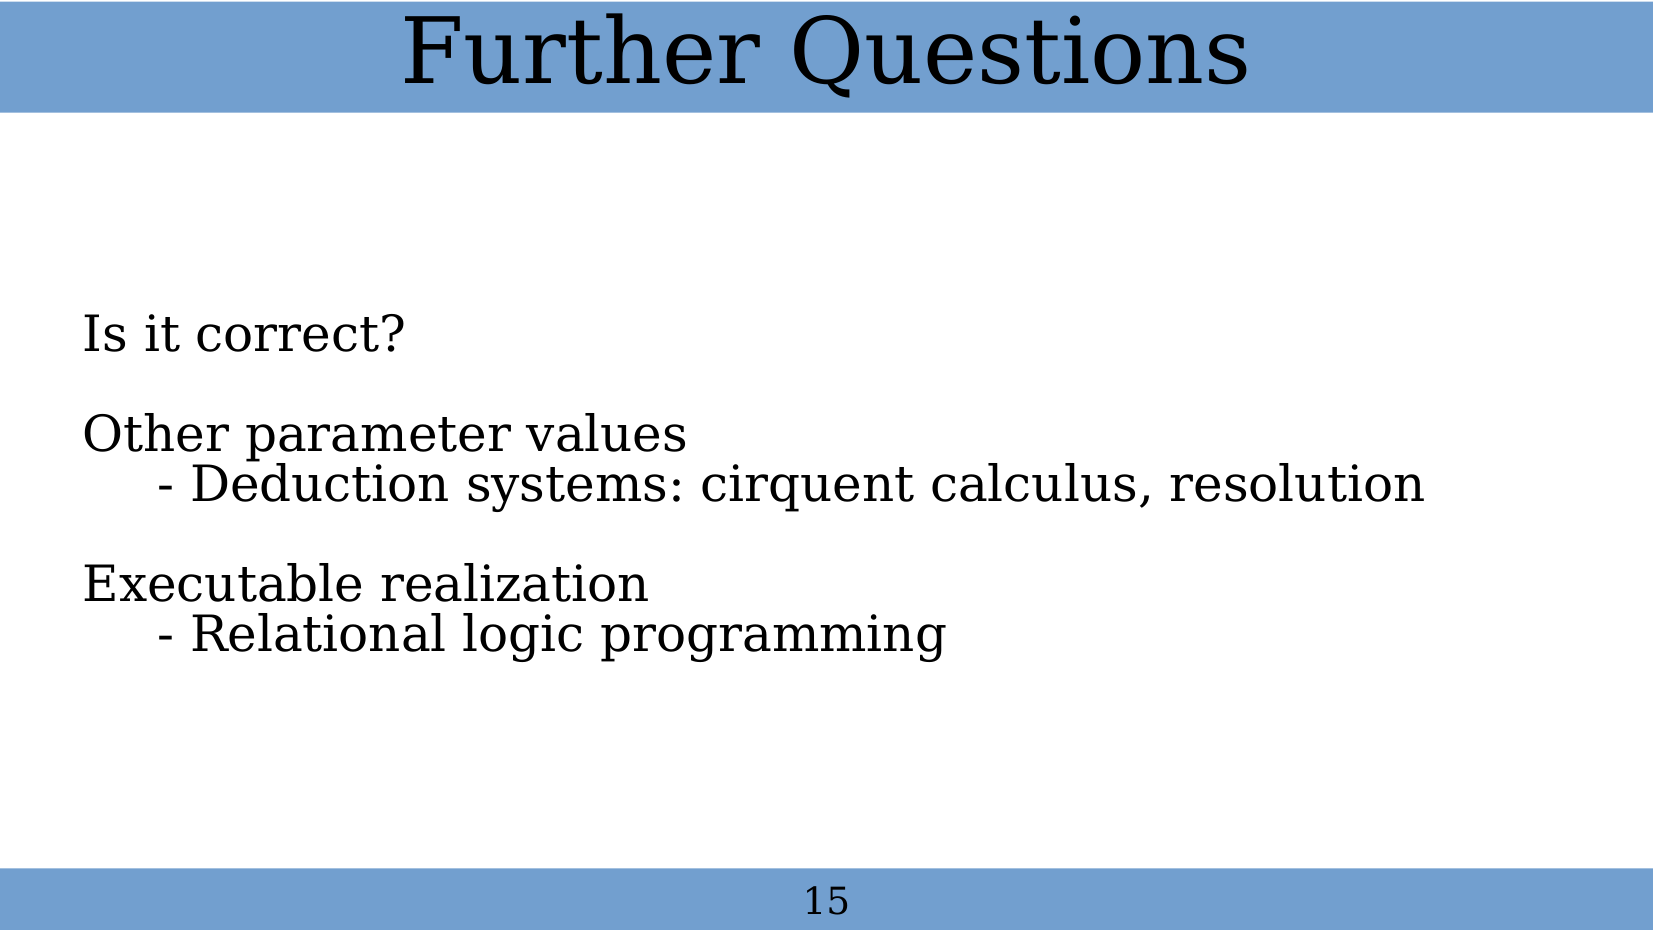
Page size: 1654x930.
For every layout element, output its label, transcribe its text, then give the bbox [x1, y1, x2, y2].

subtitle Is it correct? Other parameter values - Deduction systems: cirquent calculus, resolution Executable realization - Relational logic programming [82, 212, 1571, 763]
text_box [0, 868, 1653, 930]
text_box 15 [770, 877, 883, 930]
title Further Questions [0, 1, 1653, 113]
